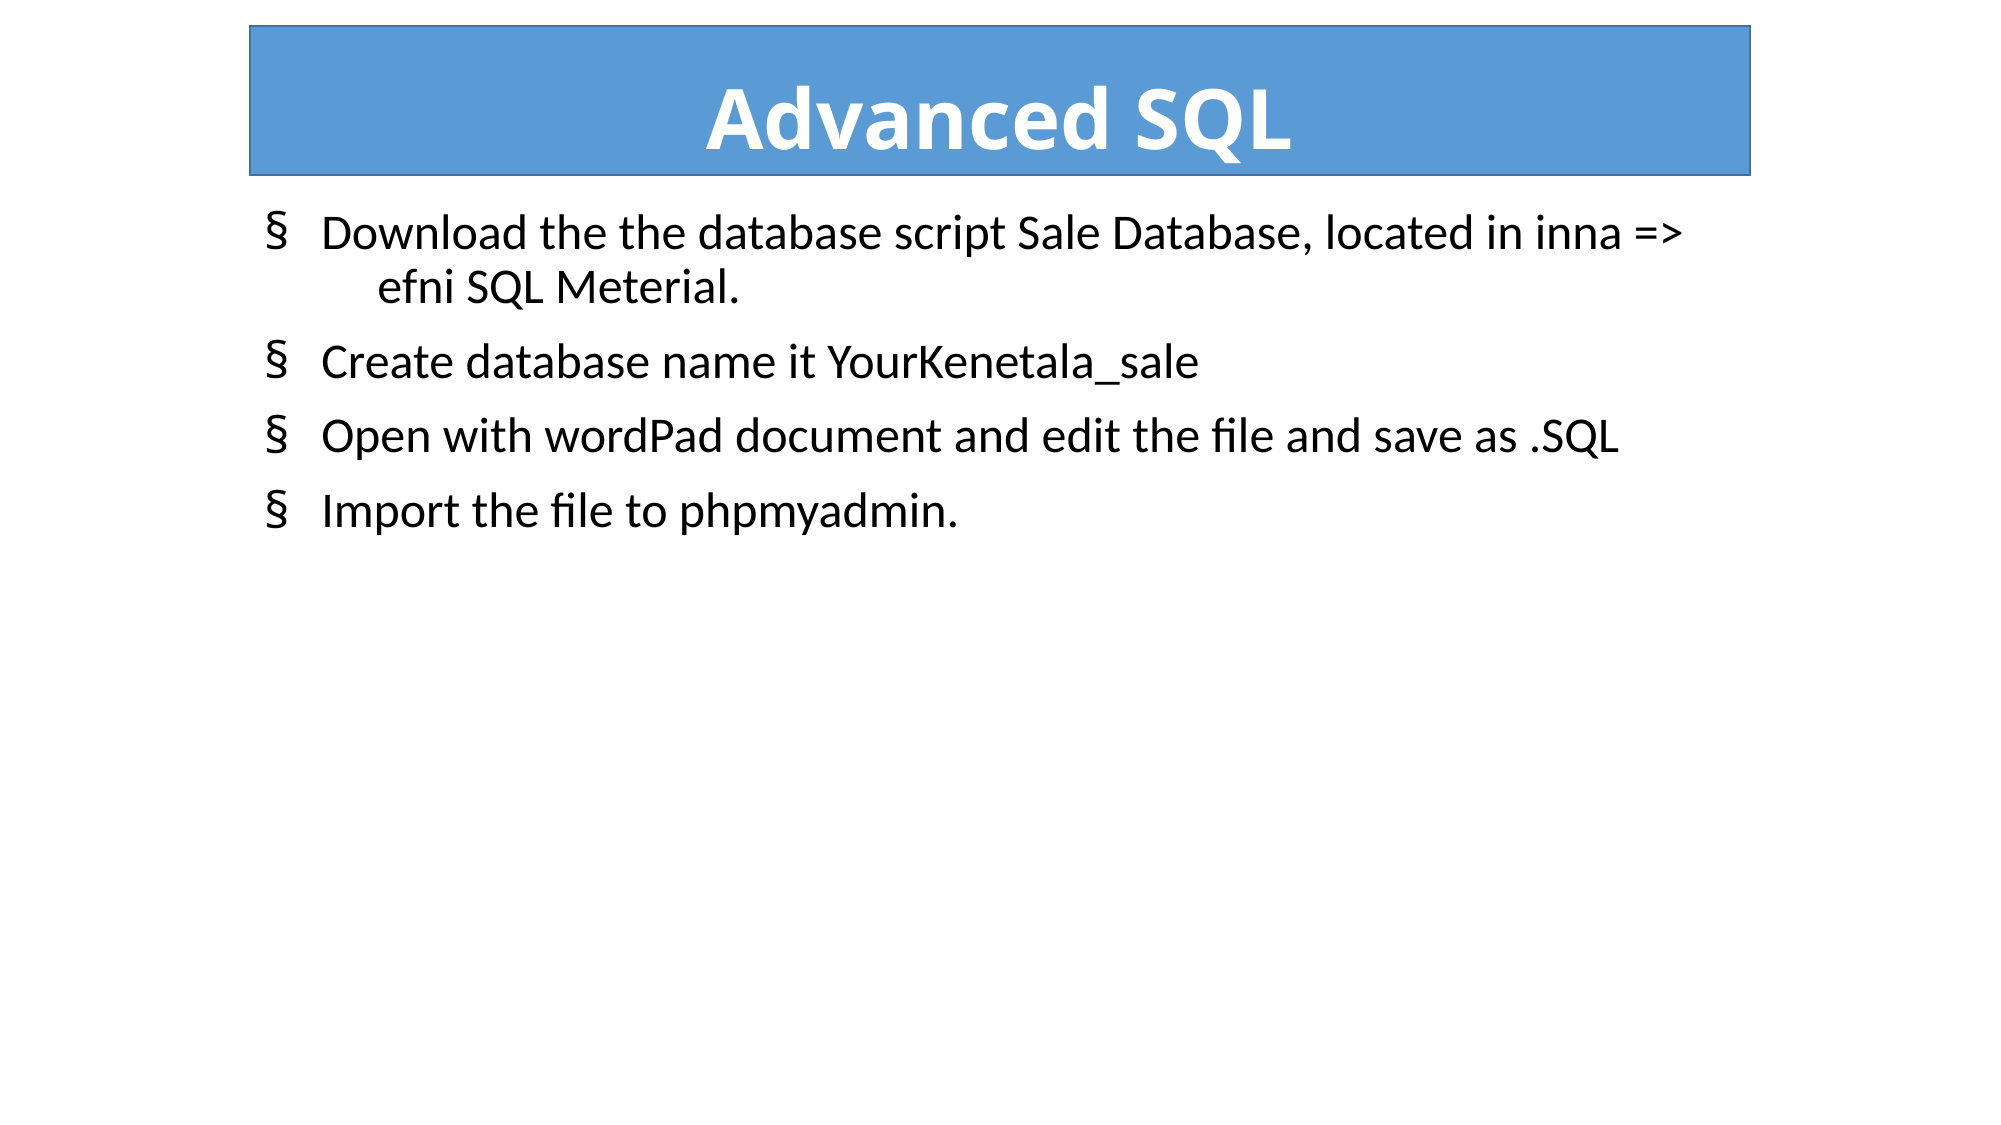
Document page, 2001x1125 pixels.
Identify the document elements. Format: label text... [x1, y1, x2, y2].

subtitle Download the the database script Sale Database, located in inna => efni SQL Meterial. Create database name it YourKenetala_sale Open with wordPad document and edit the file and save as .SQL Import the file to phpmyadmin. [249, 198, 1750, 692]
title Advanced SQL [249, 26, 1750, 176]
